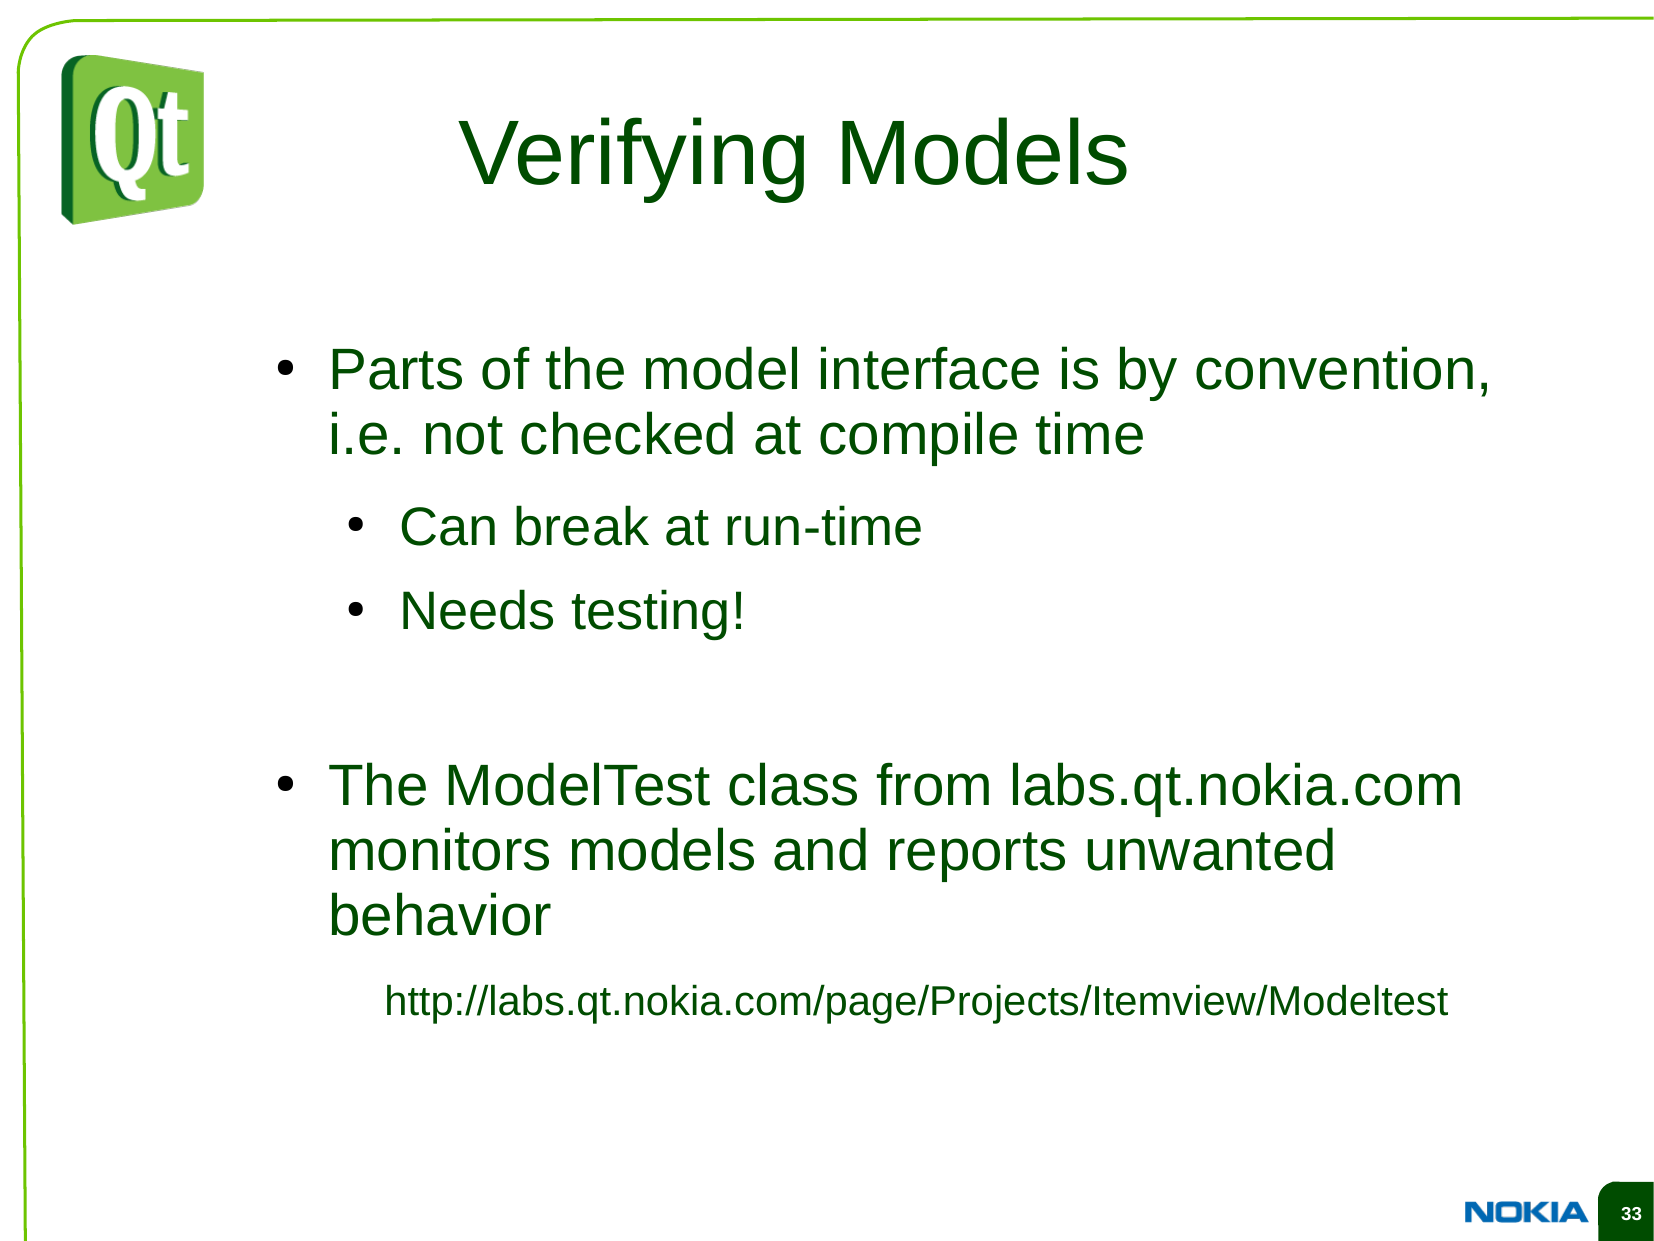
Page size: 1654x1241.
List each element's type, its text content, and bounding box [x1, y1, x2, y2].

title Verifying Models [257, 56, 1333, 250]
list Parts of the model interface is by convention, i.e. not checked at compile time Can break at run-time Needs testing! The ModelTest class from labs.qt.nokia.com monitors models and reports unwanted behavior http://labs.qt.nokia.com/page/Projects/Itemview/Modeltest [257, 336, 1577, 1141]
picture [61, 55, 204, 225]
picture [1465, 1201, 1589, 1223]
